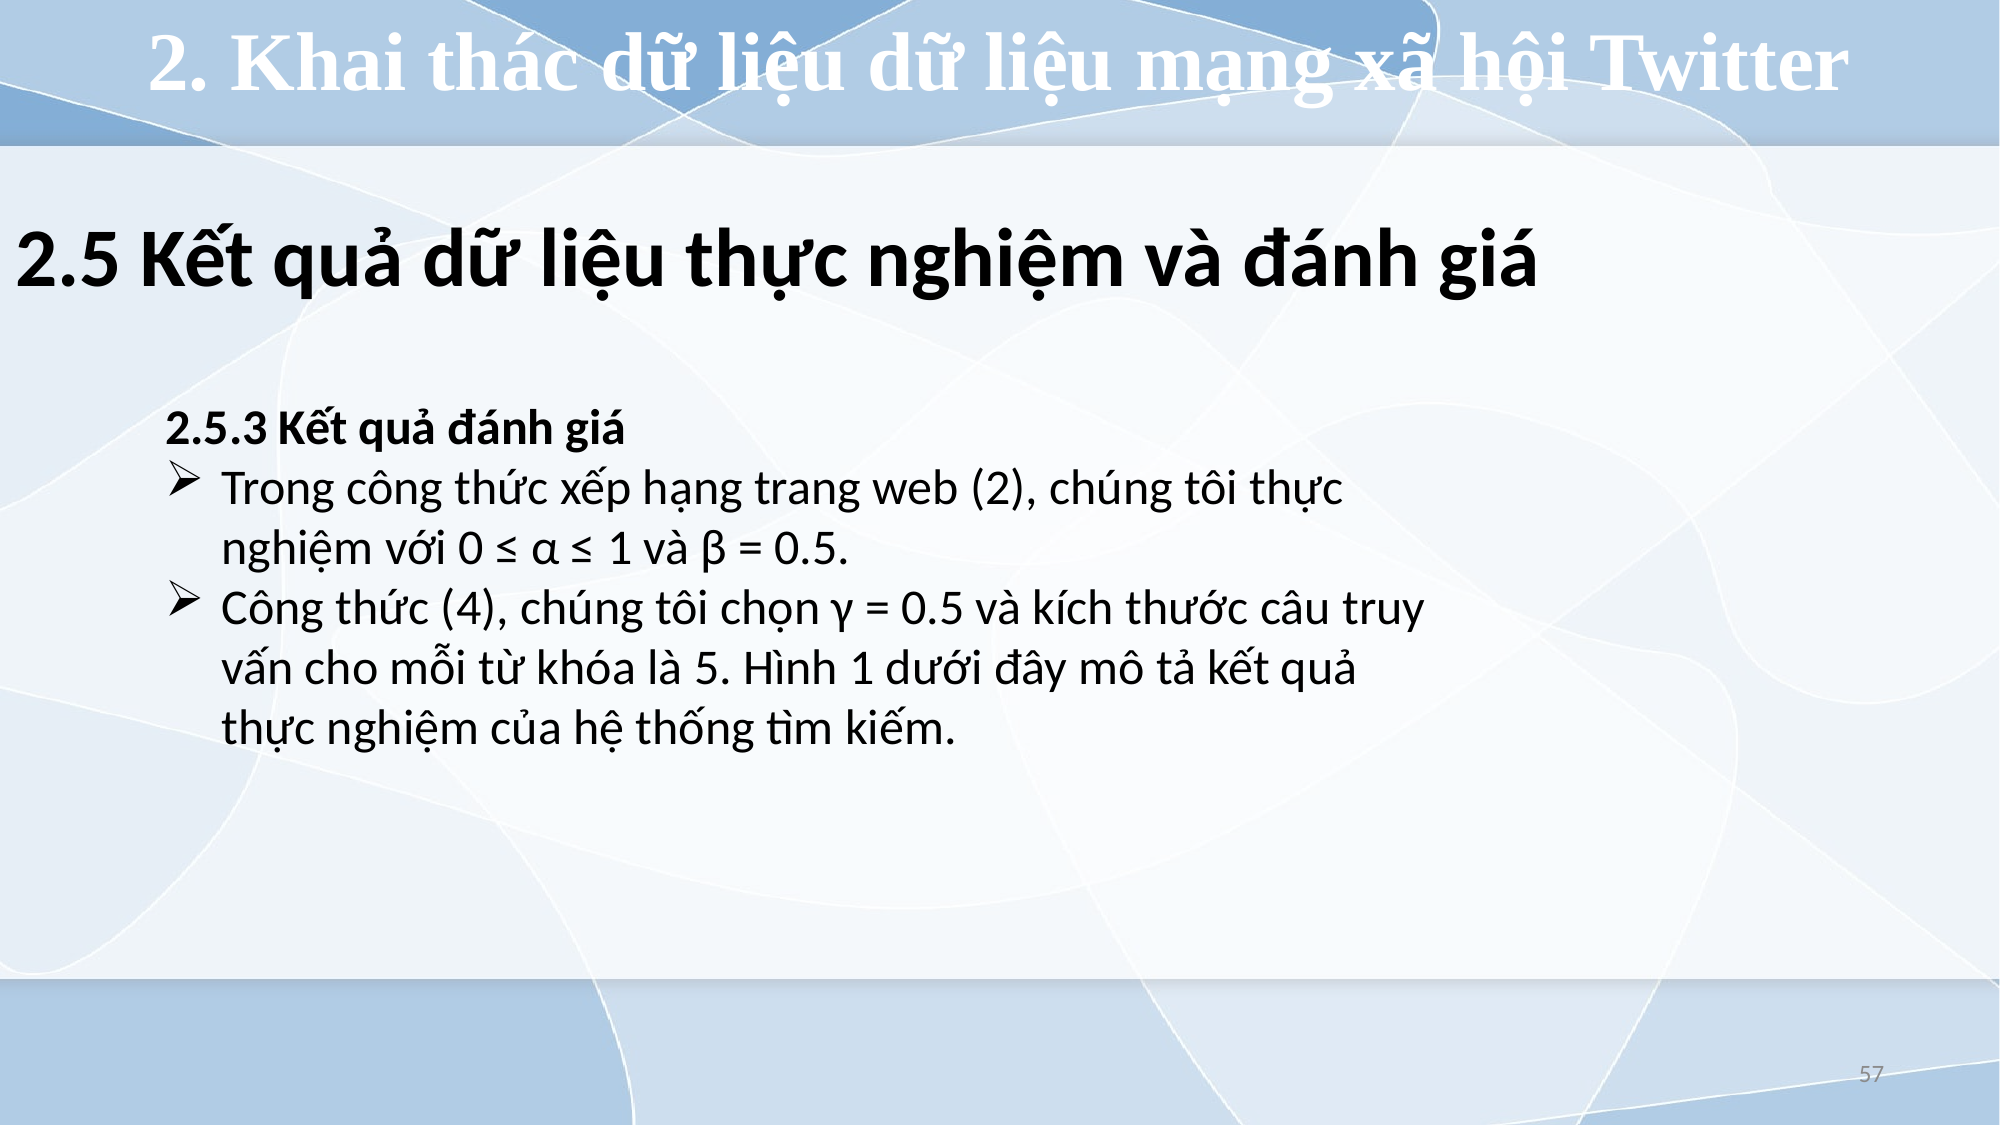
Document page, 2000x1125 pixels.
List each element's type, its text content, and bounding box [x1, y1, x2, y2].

text_box 2.5.3 Kết quả đánh giá Trong công thức xếp hạng trang web (2), chúng tôi thực nghiệm với 0 ≤ α ≤ 1 và β = 0.5. Công thức (4), chúng tôi chọn γ = 0.5 và kích thước câu truy vấn cho mỗi từ khóa là 5. Hình 1 dưới đây mô tả kết quả thực nghiệm của hệ thống tìm kiếm. [150, 387, 1450, 823]
slide_number <number> [1432, 1042, 1900, 1103]
title 2.5 Kết quả dữ liệu thực nghiệm và đánh giá [0, 153, 1988, 354]
text_box 2. Khai thác dữ liệu dữ liệu mạng xã hội Twitter [0, 0, 2000, 115]
